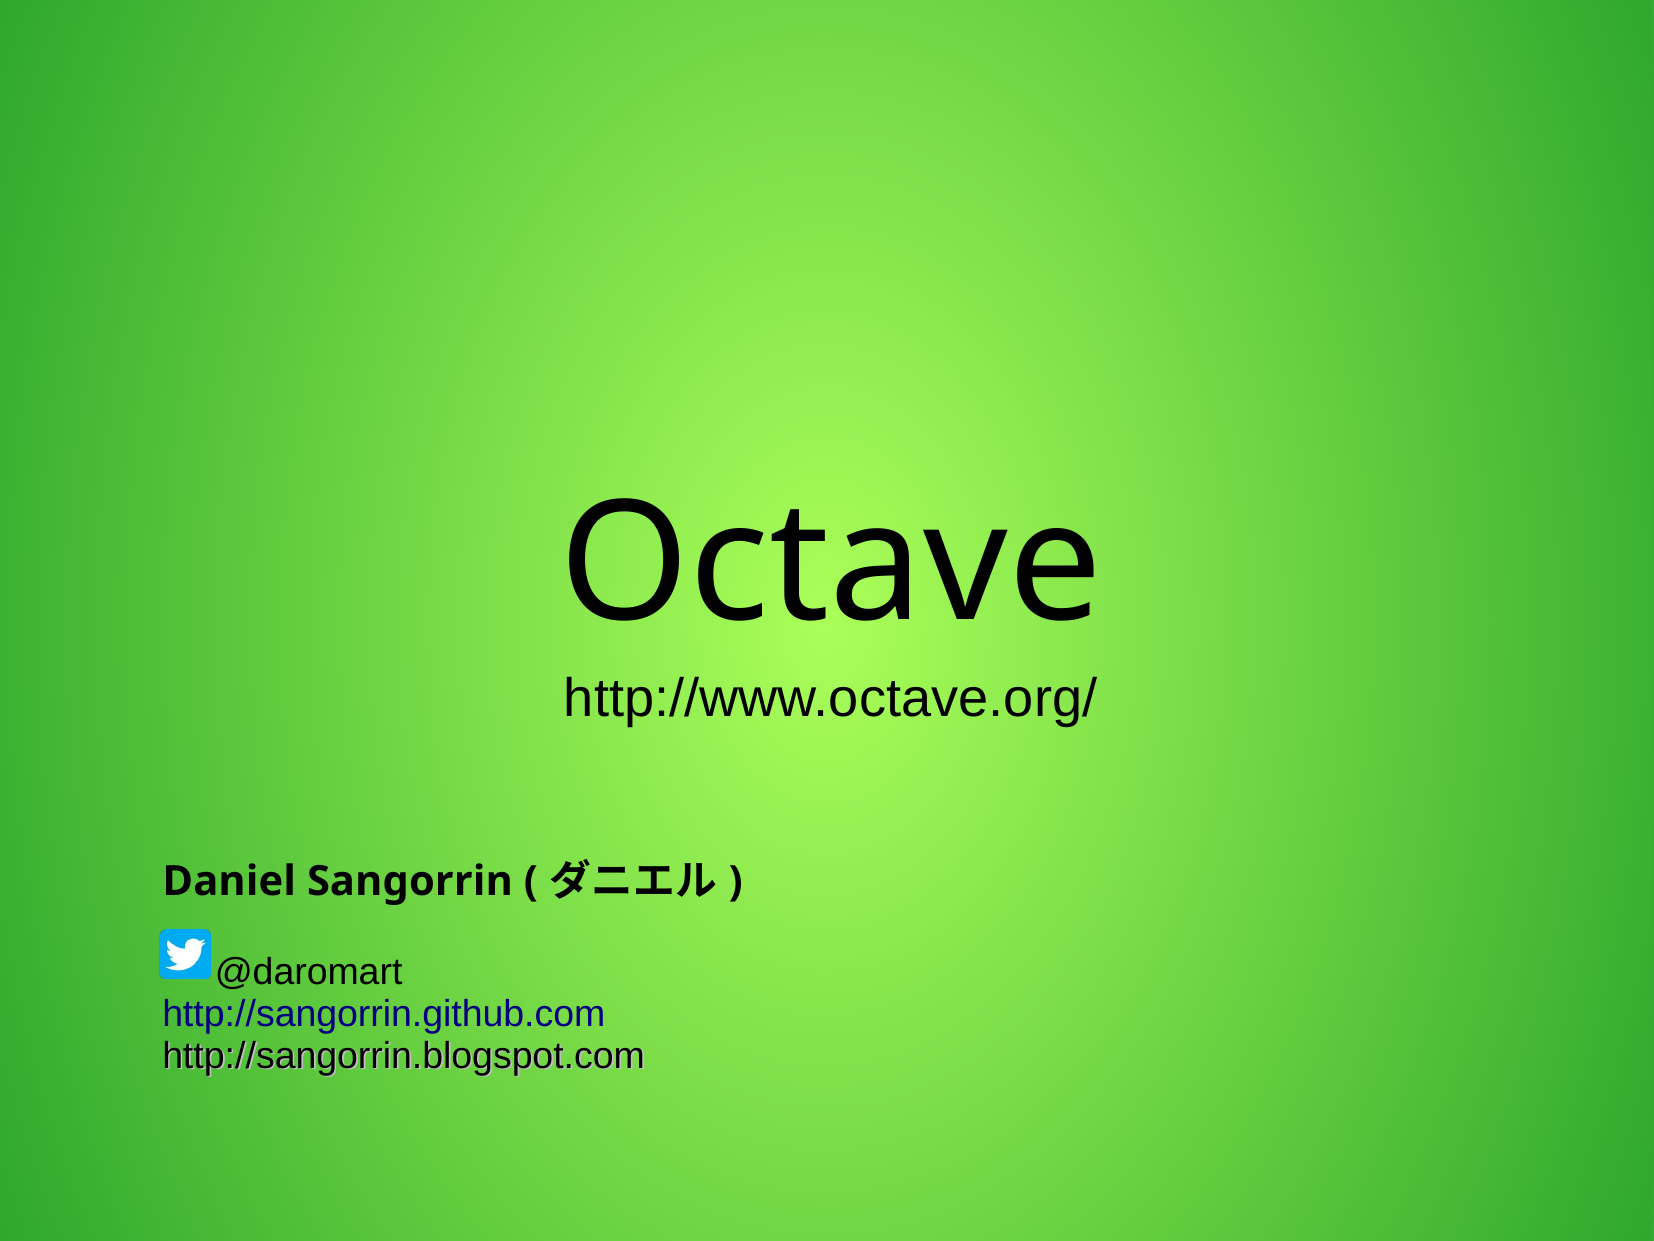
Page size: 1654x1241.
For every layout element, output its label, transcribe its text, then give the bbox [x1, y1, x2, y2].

text_box Daniel Sangorrin (ダニエル) @daromart http://sangorrin.github.com http://sangorrin.blogspot.com [147, 840, 811, 1120]
picture [167, 939, 204, 970]
subtitle Octave http://www.octave.org/ [86, 225, 1576, 945]
